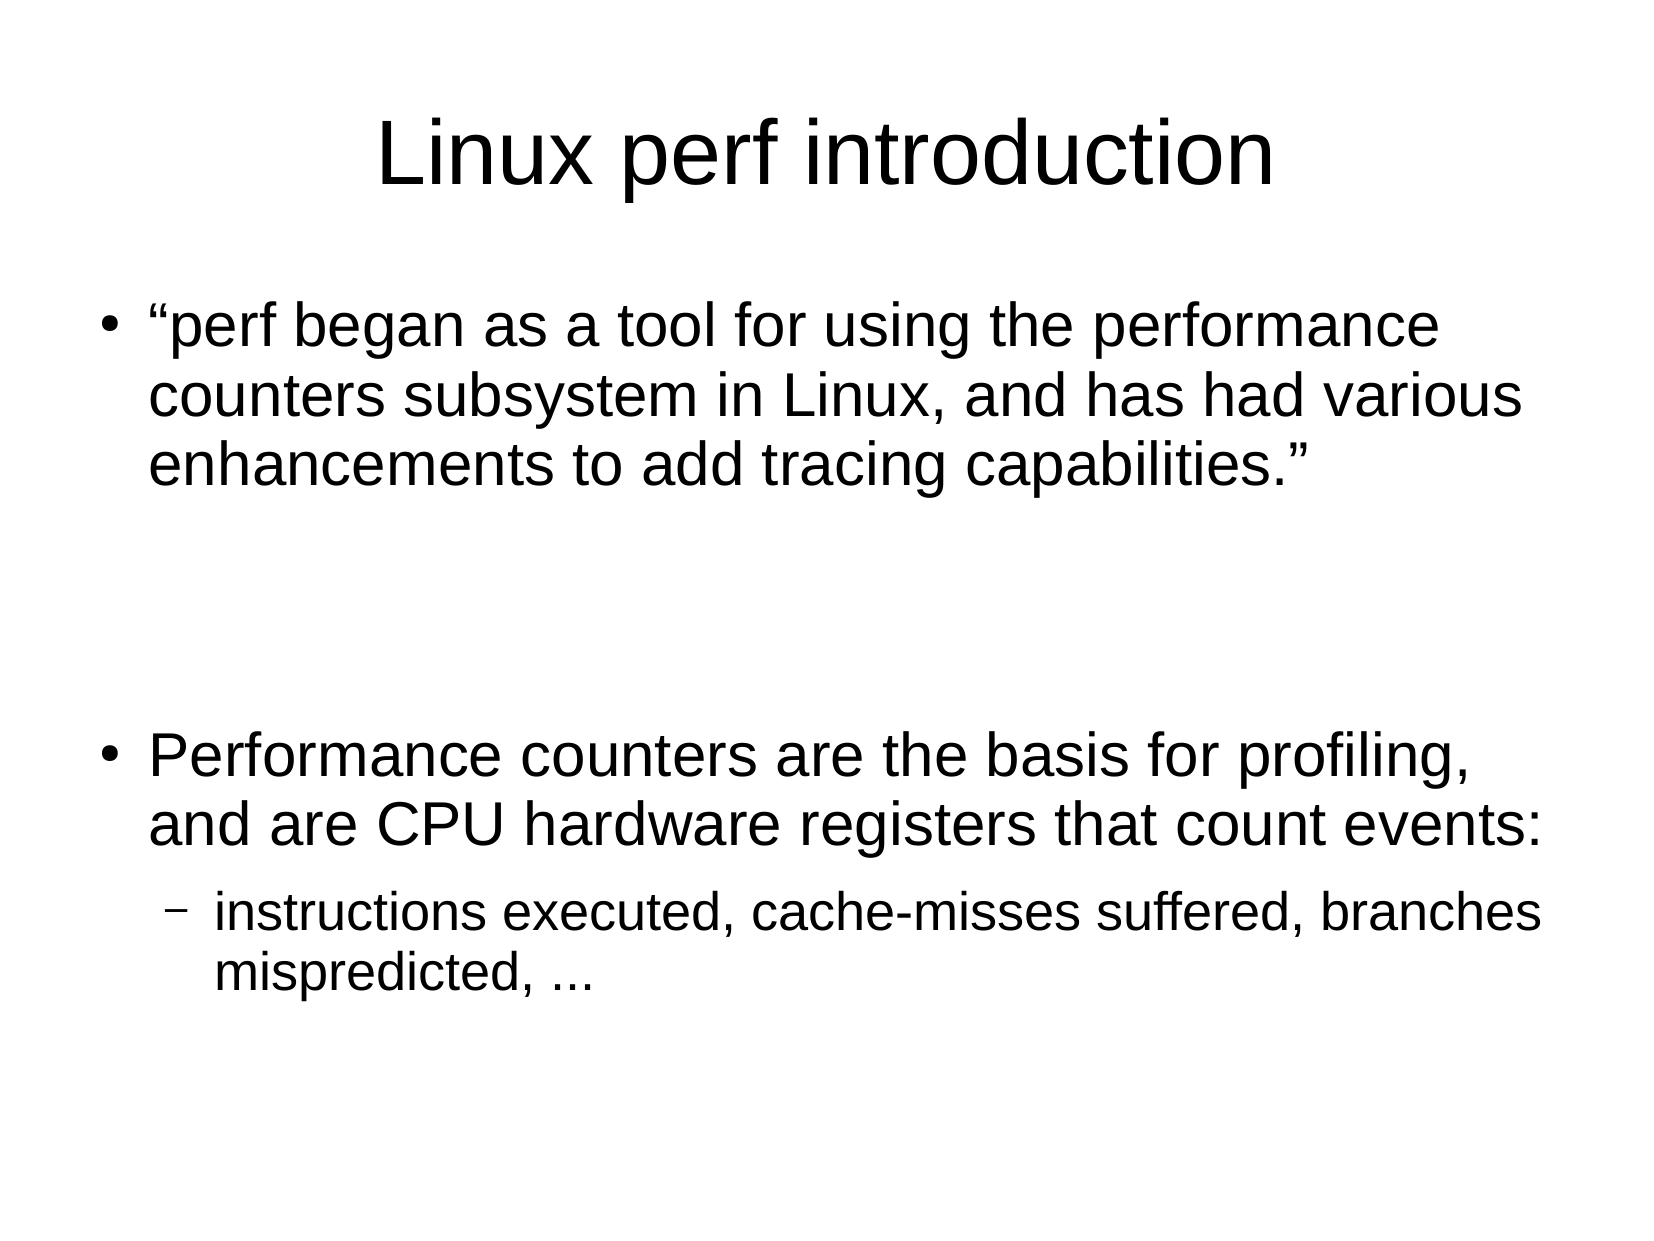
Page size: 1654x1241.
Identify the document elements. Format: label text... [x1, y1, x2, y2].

list “perf began as a tool for using the performance counters subsystem in Linux, and has had various enhancements to add tracing capabilities.” Performance counters are the basis for profiling, and are CPU hardware registers that count events: instructions executed, cache-misses suffered, branches mispredicted, ... [82, 290, 1571, 1010]
title Linux perf introduction [82, 49, 1571, 257]
